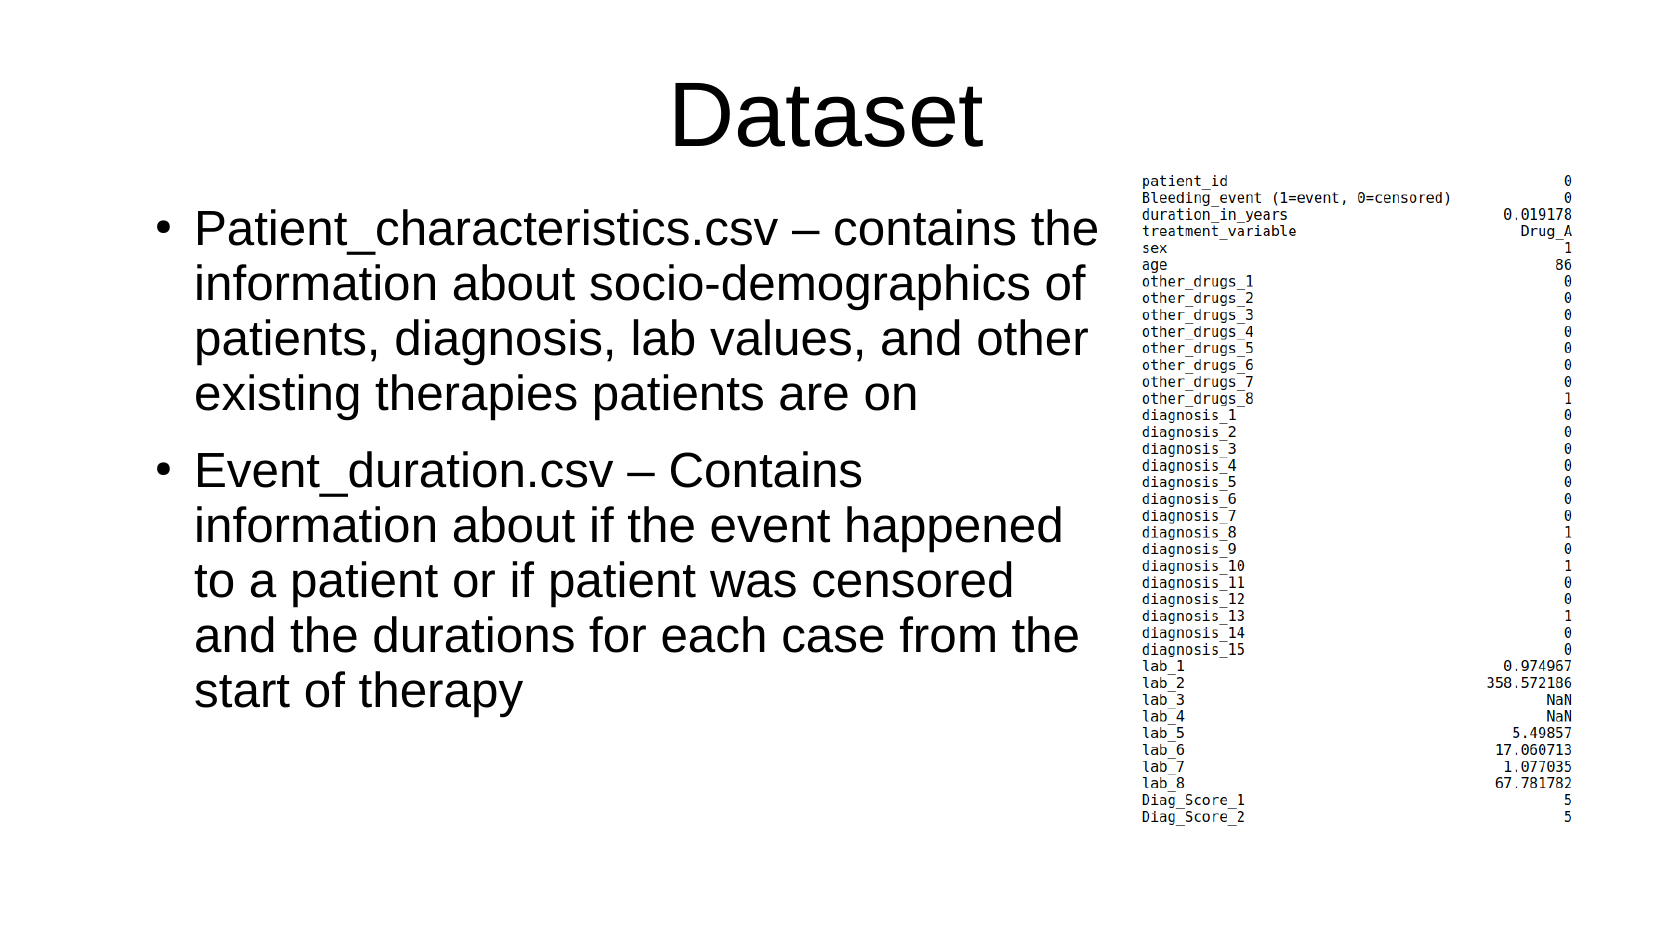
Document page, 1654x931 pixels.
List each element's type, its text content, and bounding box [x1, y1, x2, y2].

picture [1134, 168, 1583, 827]
list Patient_characteristics.csv – contains the information about socio-demographics of patients, diagnosis, lab values, and other existing therapies patients are on Event_duration.csv – Contains information about if the event happened to a patient or if patient was censored and the durations for each case from the start of therapy [141, 200, 1111, 741]
title Dataset [82, 37, 1571, 193]
